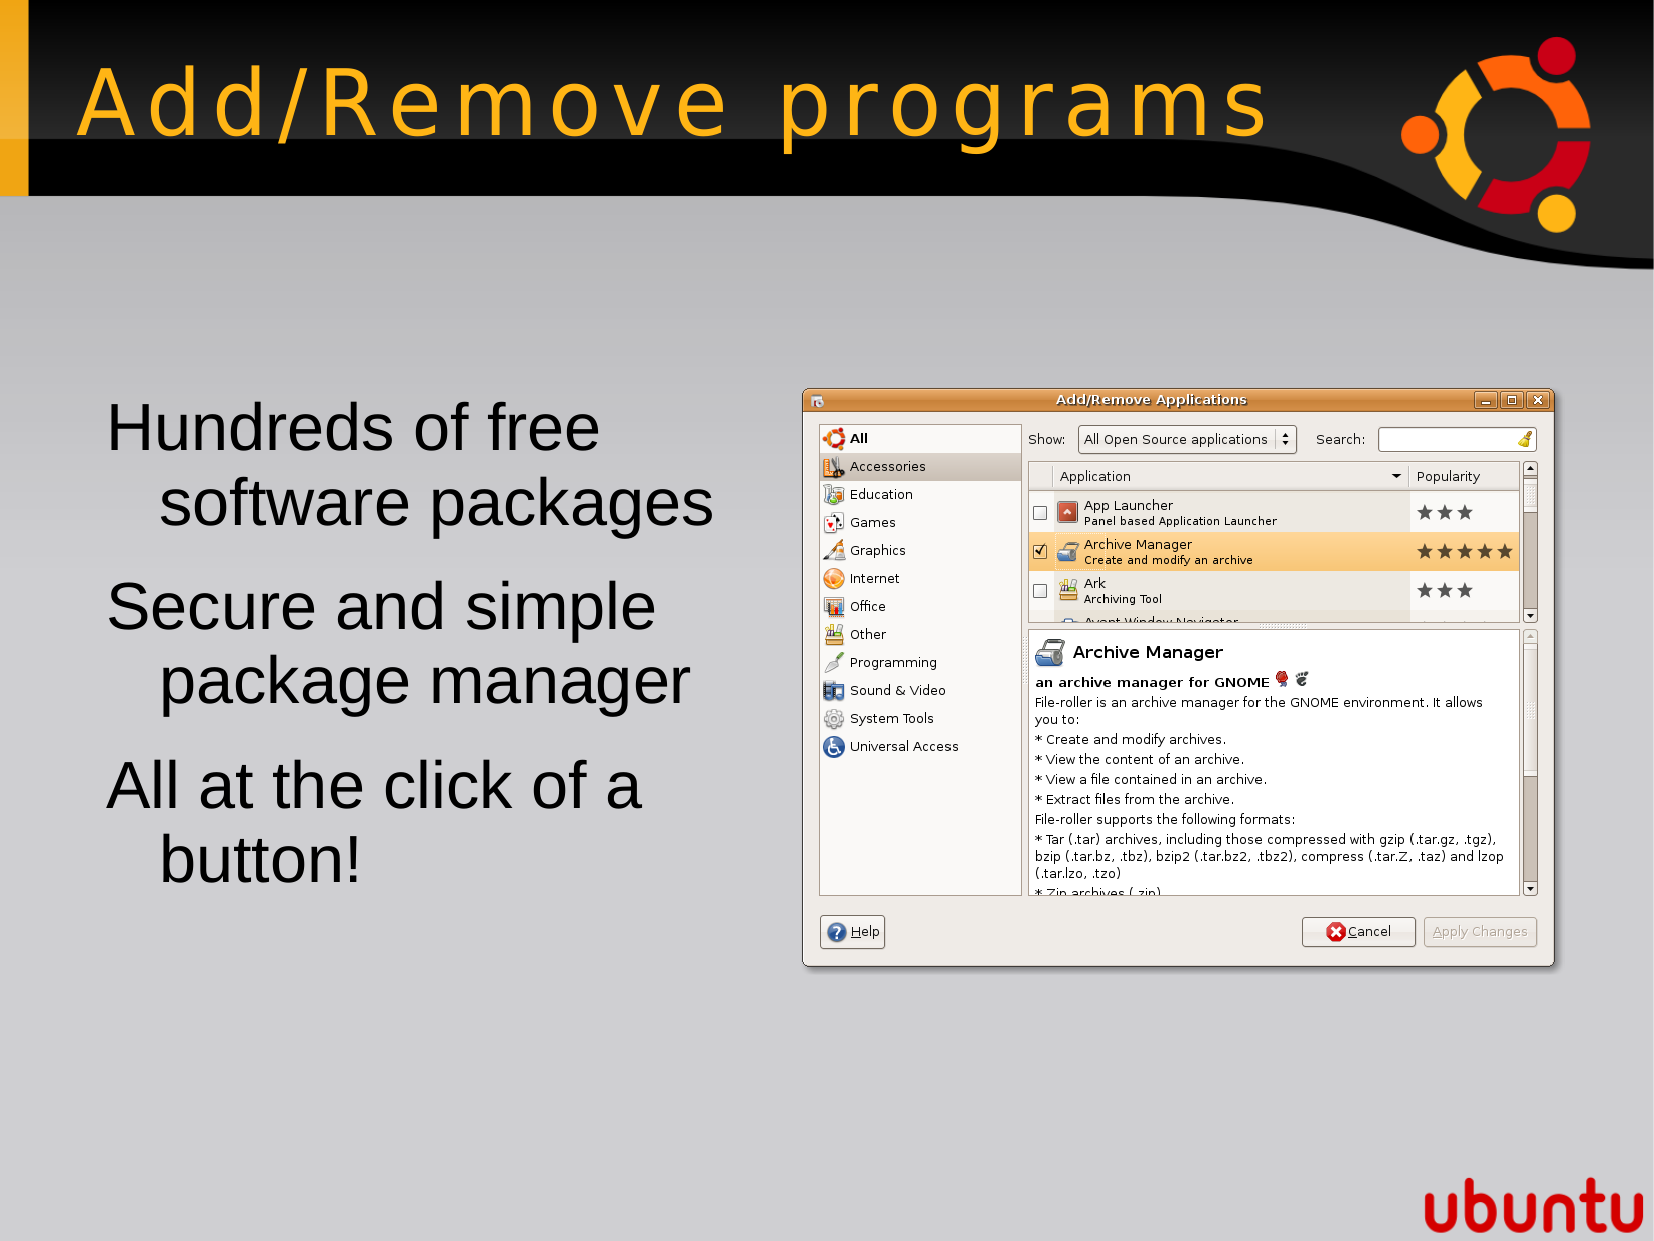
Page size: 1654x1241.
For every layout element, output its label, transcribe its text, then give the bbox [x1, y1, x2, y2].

title Add/Remove programs [76, 0, 1300, 207]
list Hundreds of free software packages Secure and simple package manager All at the click of a button! [88, 389, 768, 947]
picture [0, 0, 1654, 1241]
